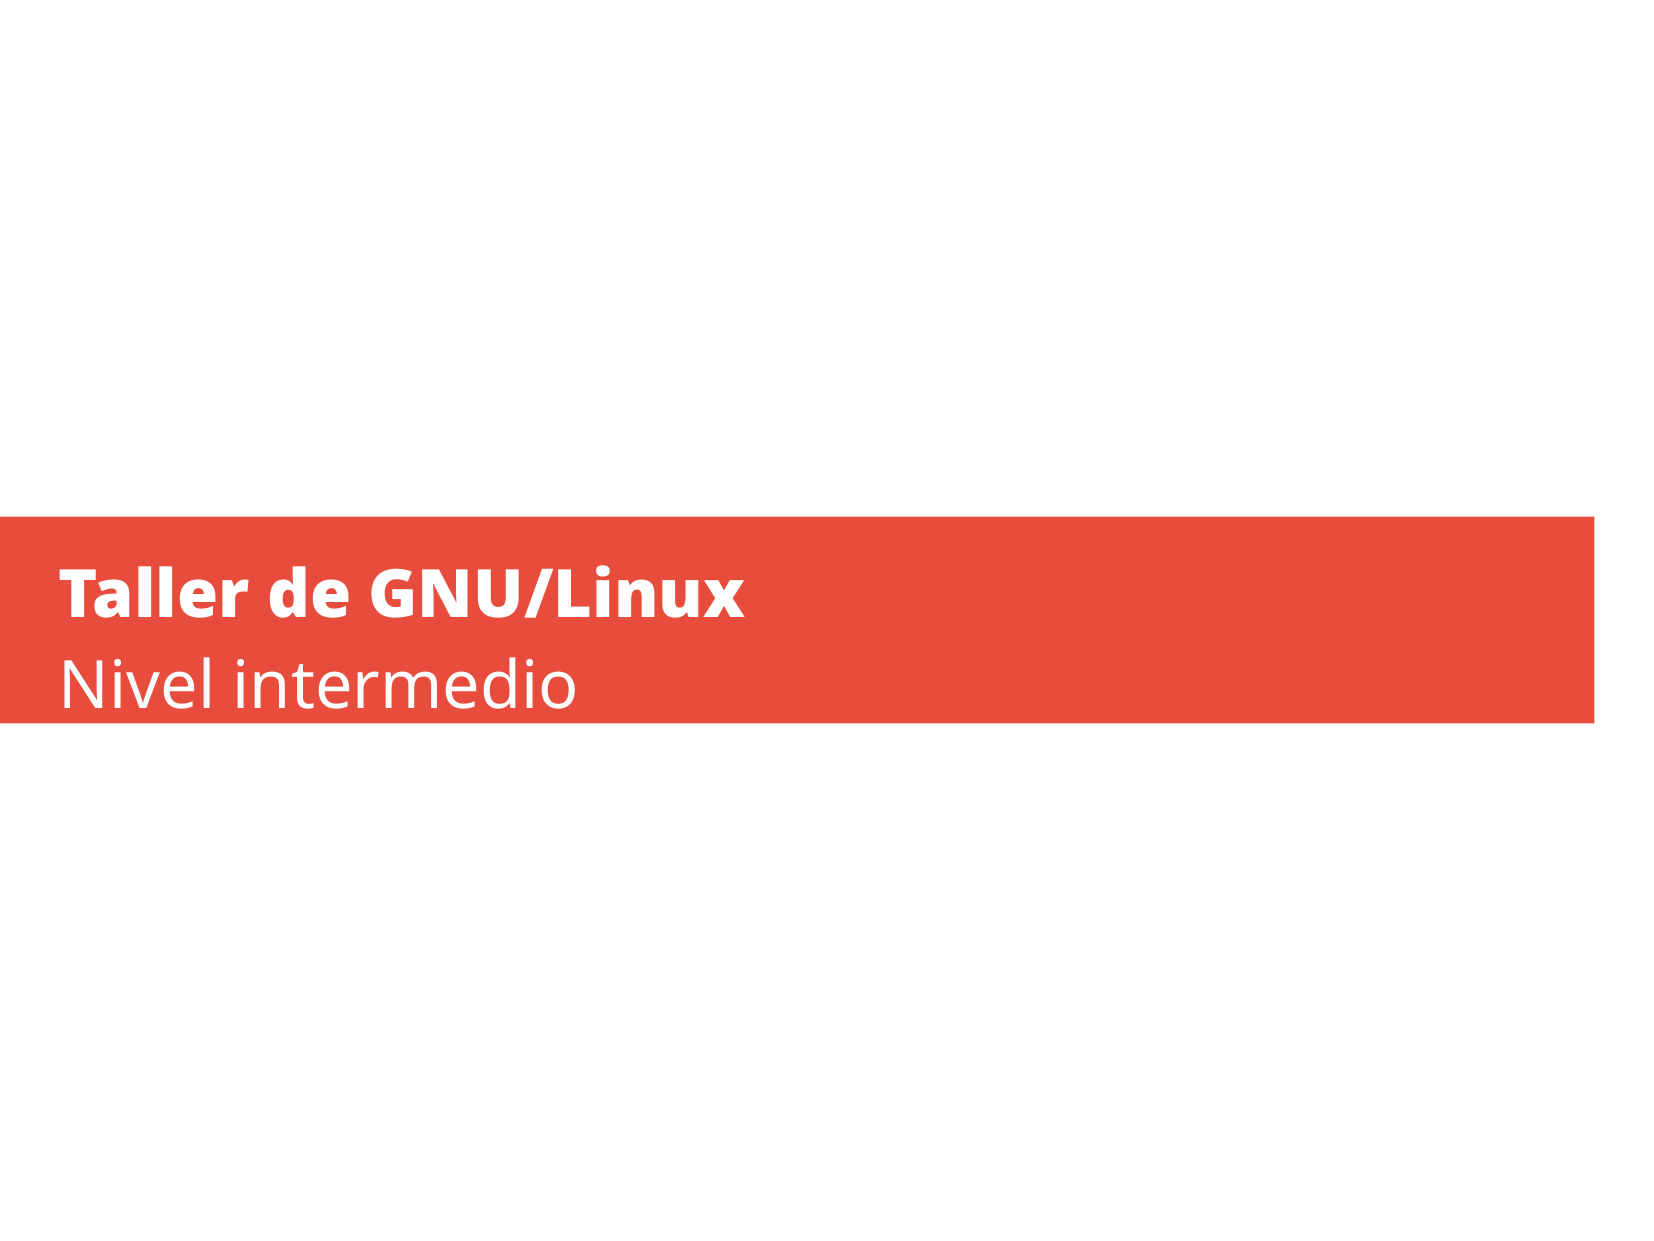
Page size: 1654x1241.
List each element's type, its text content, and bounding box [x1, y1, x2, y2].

title Taller de GNU/Linux Nivel intermedio [59, 546, 1595, 694]
